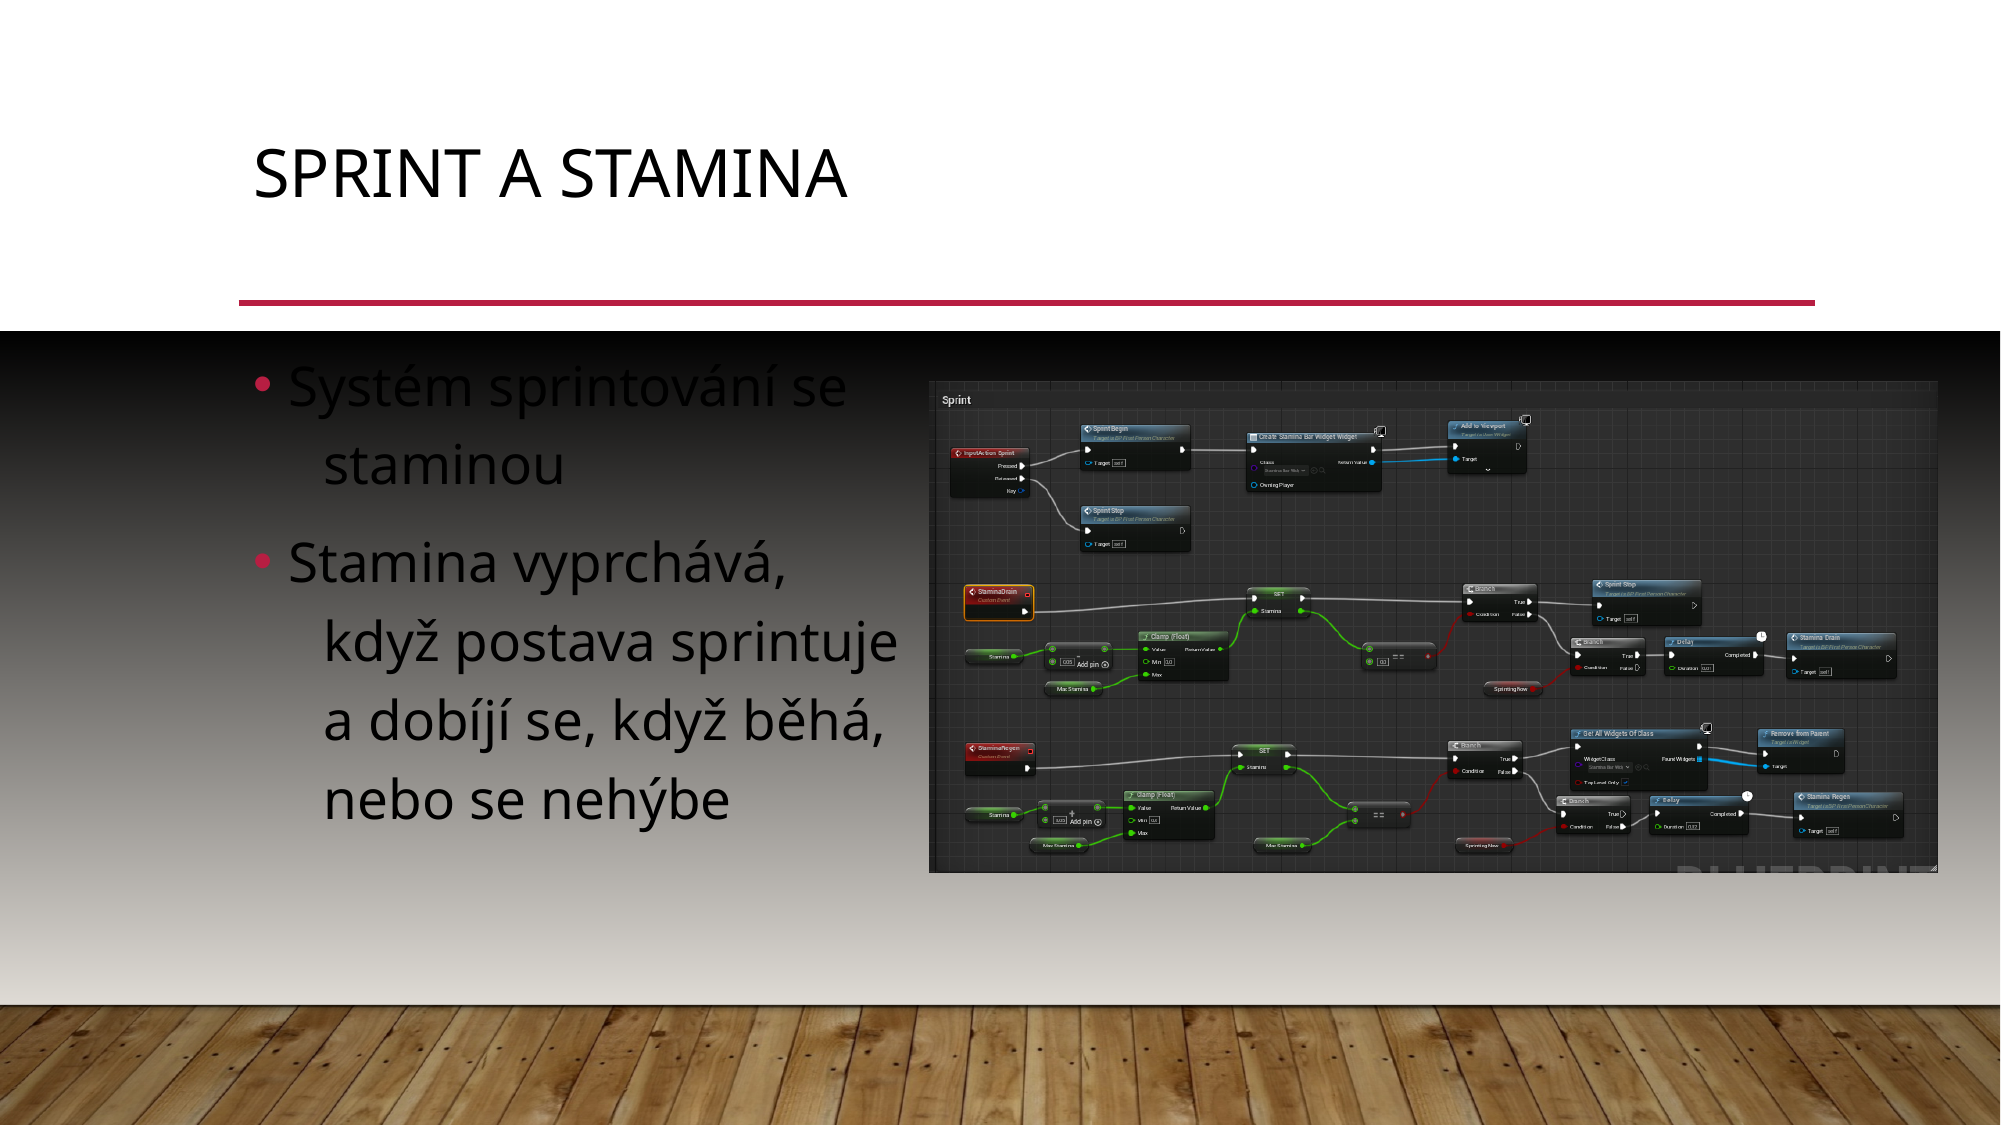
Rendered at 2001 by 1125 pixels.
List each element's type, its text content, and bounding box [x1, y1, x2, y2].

title Sprint a stamina [238, 131, 1814, 305]
list Systém sprintování se staminou Stamina vyprchává, když postava sprintuje a dobíjí se, když běhá, nebo se nehýbe [238, 330, 921, 897]
picture [929, 381, 1938, 873]
